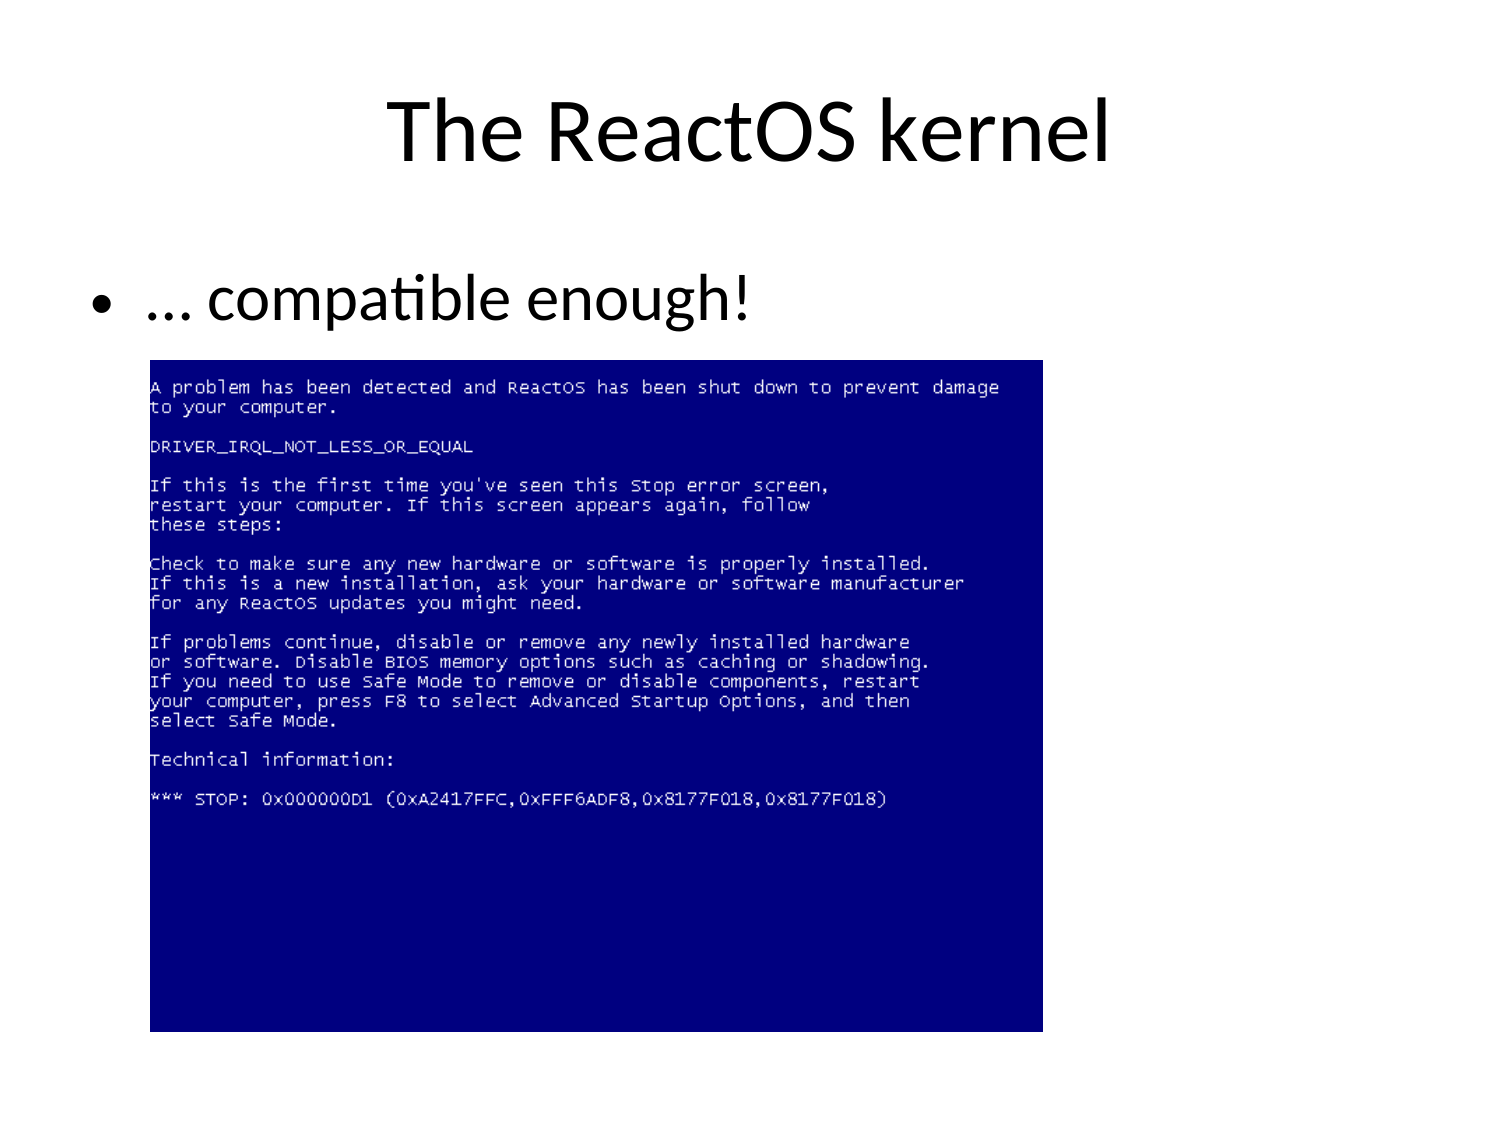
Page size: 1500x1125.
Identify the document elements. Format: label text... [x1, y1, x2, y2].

picture [150, 360, 1043, 1032]
title The ReactOS kernel [75, 45, 1426, 233]
list … compatible enough! [75, 262, 1426, 1006]
